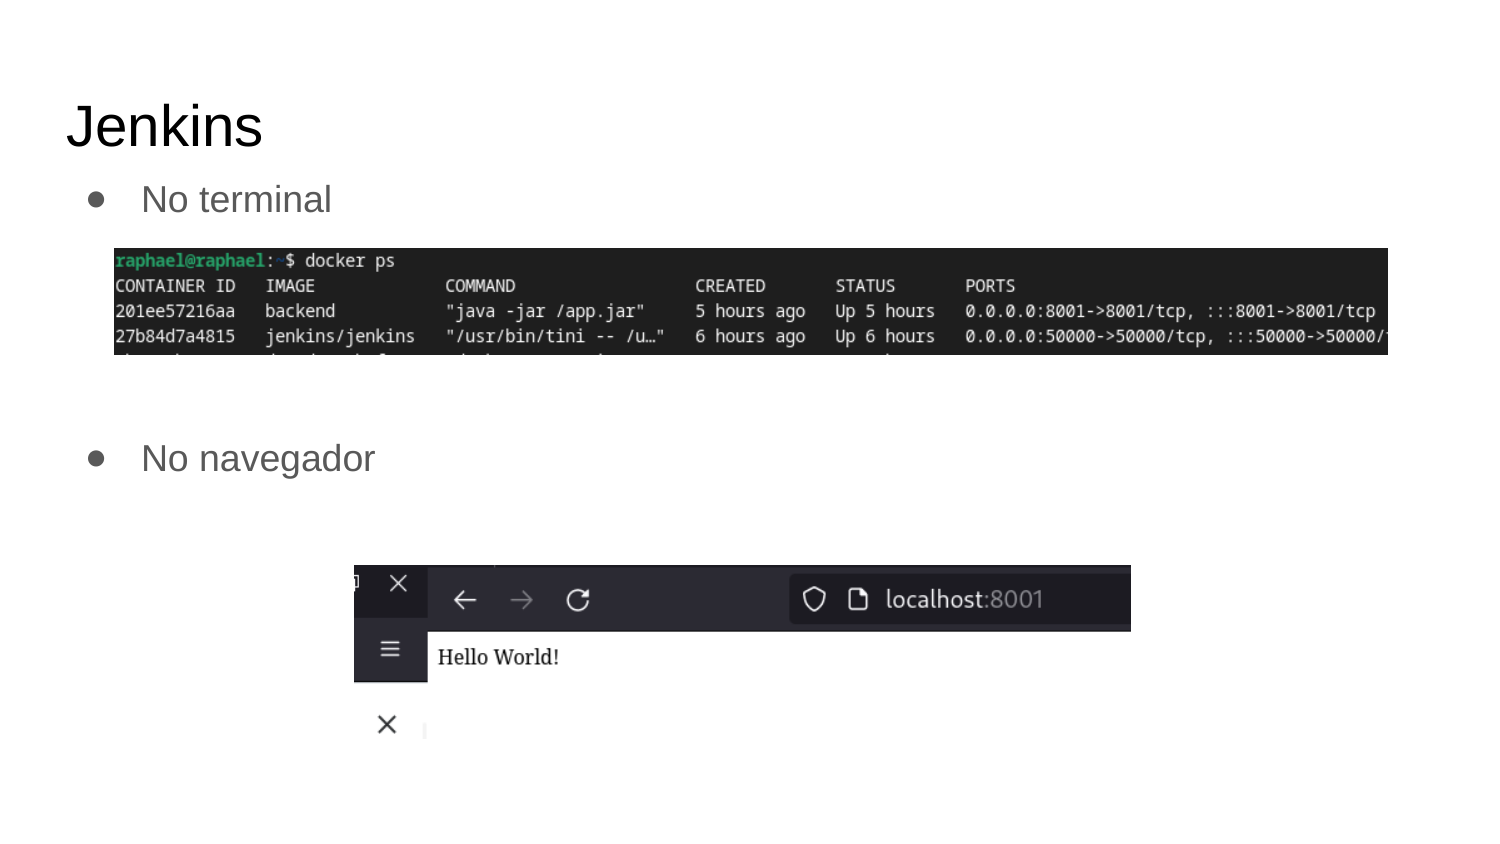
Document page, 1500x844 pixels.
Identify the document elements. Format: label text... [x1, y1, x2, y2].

picture [114, 248, 1388, 355]
list No terminal No navegador [51, 153, 1489, 714]
title Jenkins [51, 72, 1449, 153]
picture [354, 565, 1131, 739]
